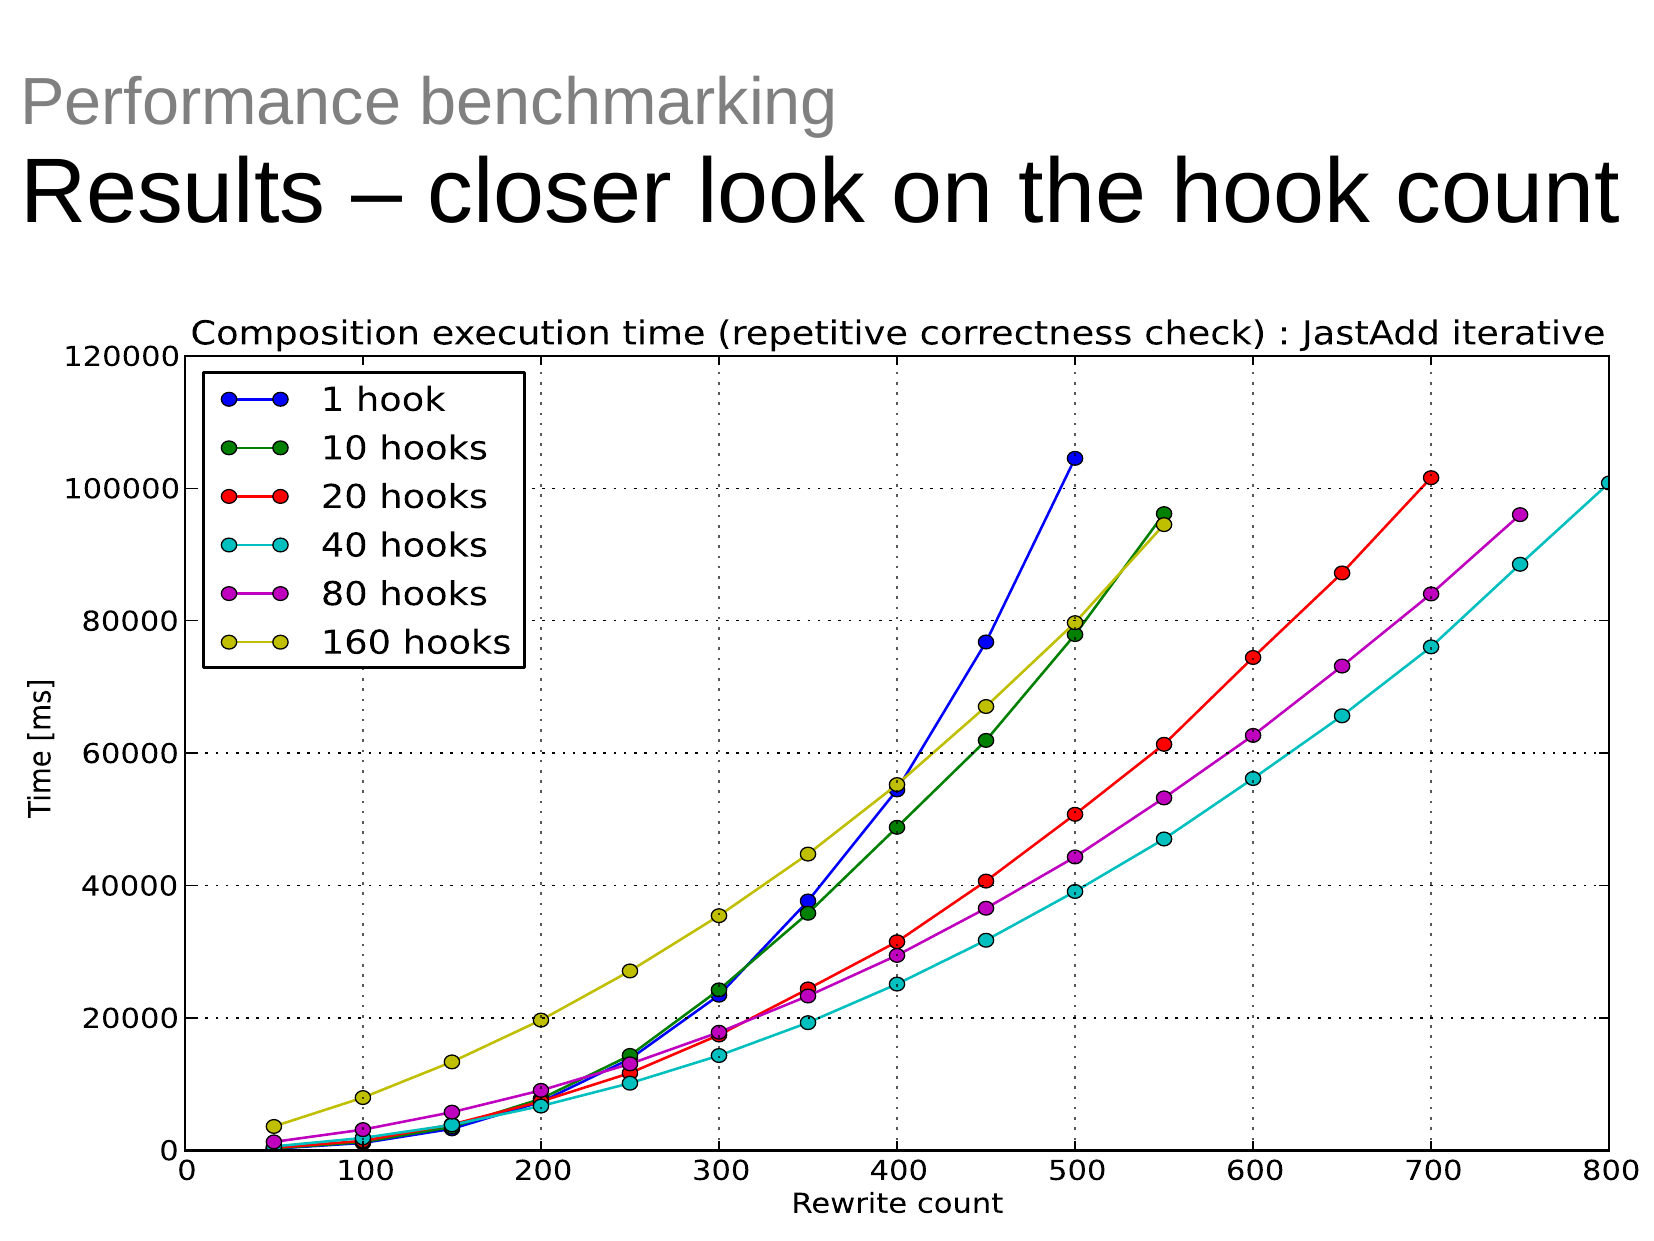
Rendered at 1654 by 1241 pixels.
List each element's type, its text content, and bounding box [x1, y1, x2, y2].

title Performance benchmarking Results – closer look on the hook count [19, 49, 1636, 257]
picture [4, 302, 1654, 1229]
